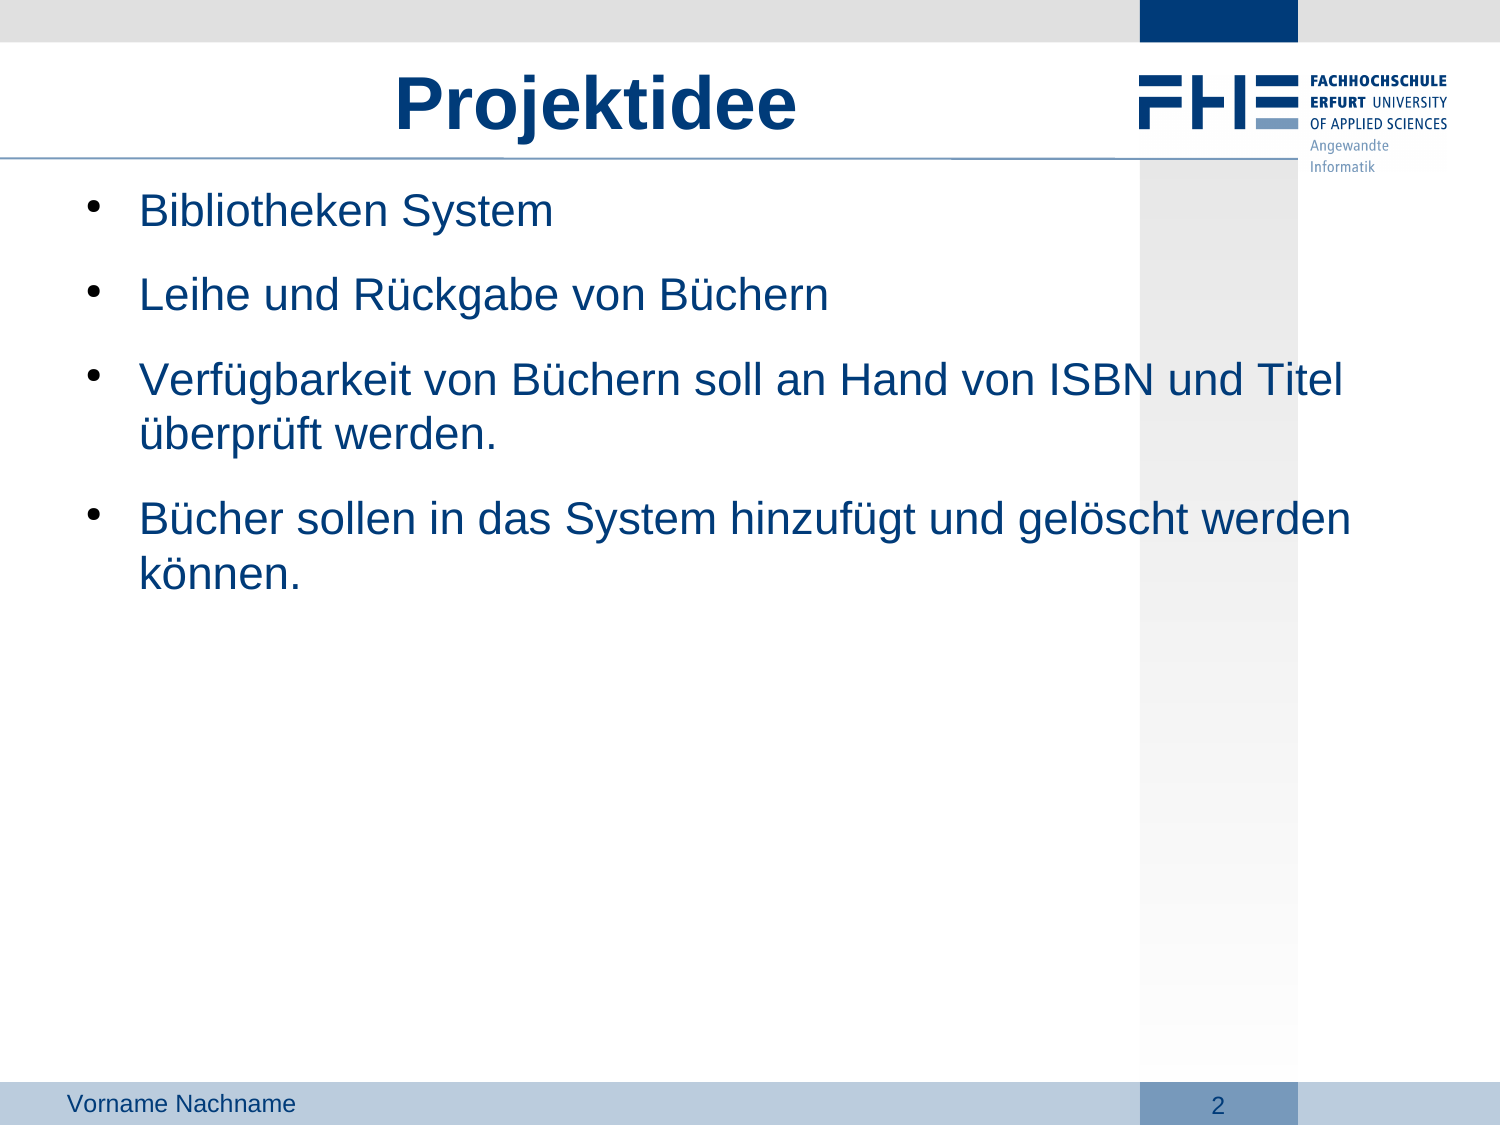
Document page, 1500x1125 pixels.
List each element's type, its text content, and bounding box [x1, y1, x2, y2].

picture [1139, 75, 1447, 172]
list Bibliotheken System Leihe und Rückgabe von Büchern Verfügbarkeit von Büchern soll an Hand von ISBN und Titel überprüft werden. Bücher sollen in das System hinzufügt und gelöscht werden können. [53, 172, 1500, 1083]
title Projektidee [53, 58, 1140, 142]
